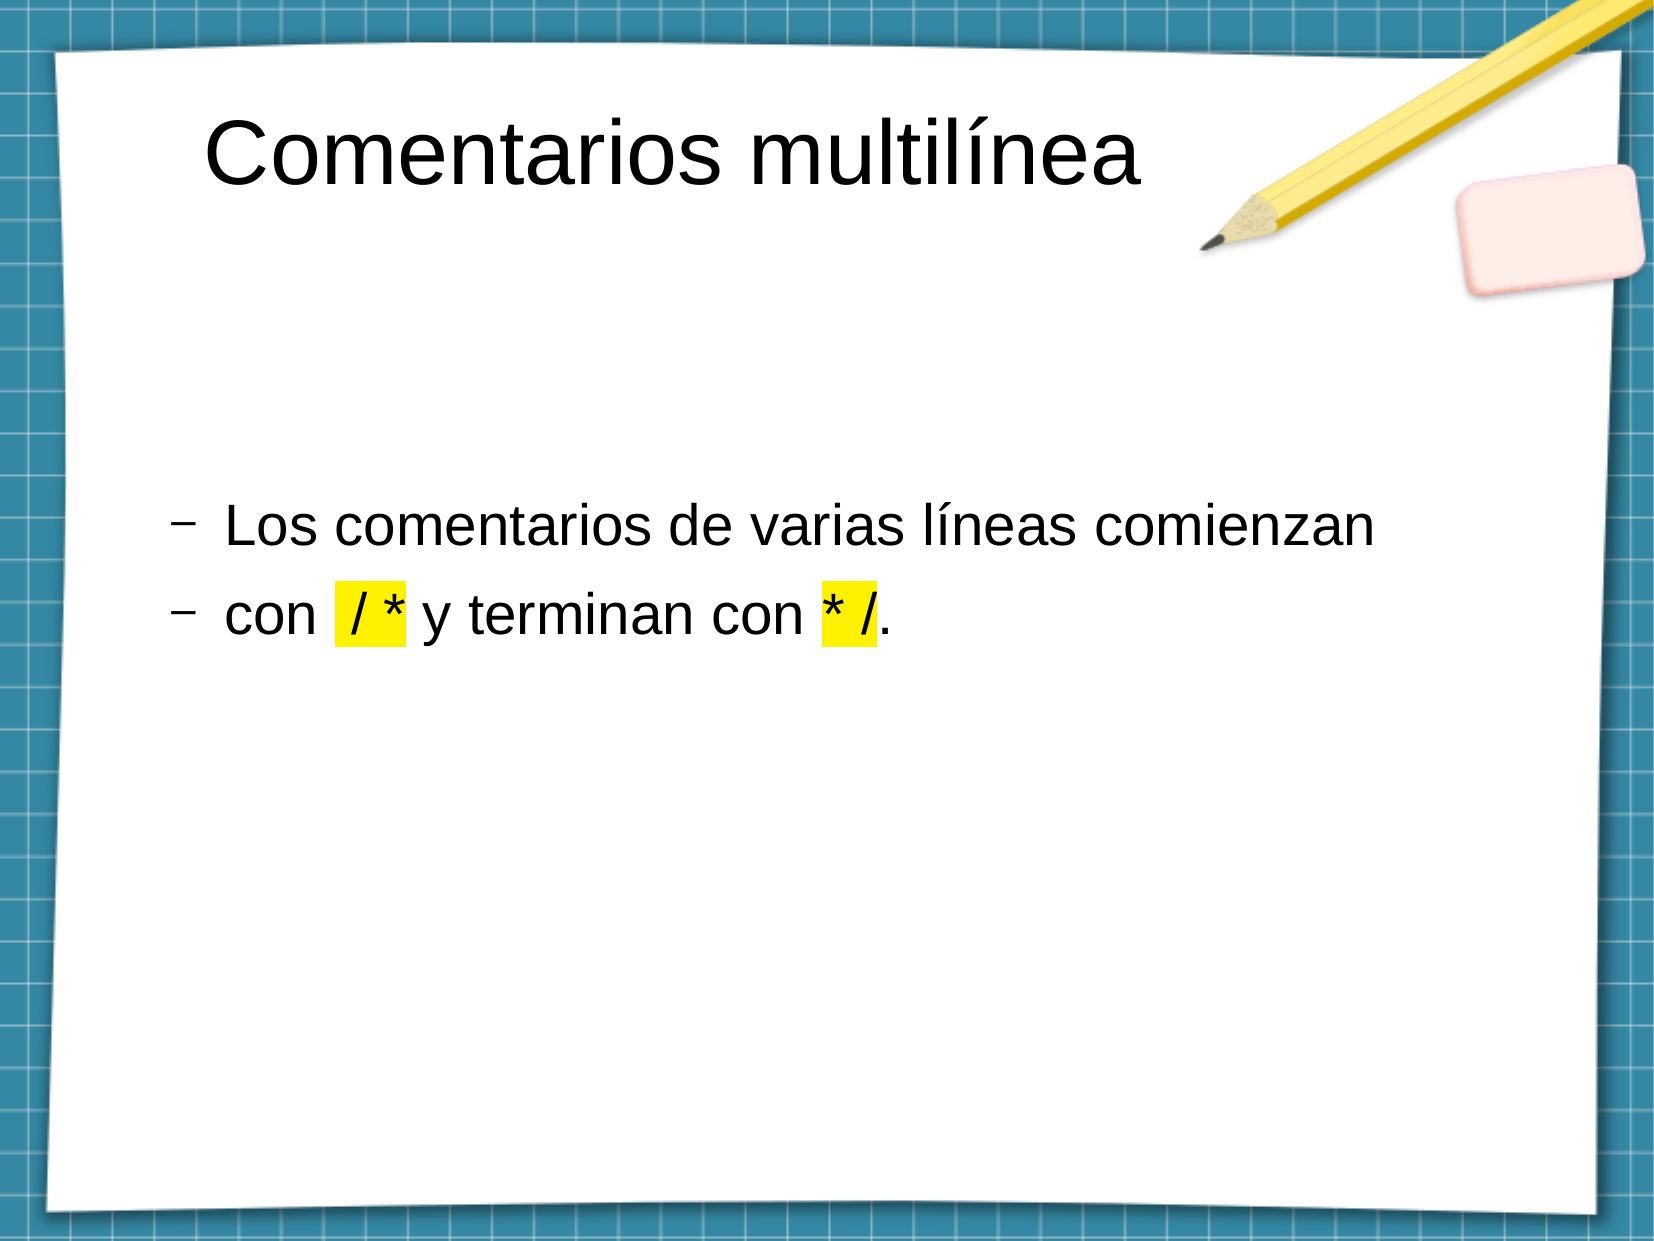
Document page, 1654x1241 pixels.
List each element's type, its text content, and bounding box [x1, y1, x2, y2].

title Comentarios multilínea [82, 49, 1264, 257]
list Los comentarios de varias líneas comienzan con / * y terminan con * /. [82, 290, 1571, 1010]
picture [0, 0, 1654, 1241]
